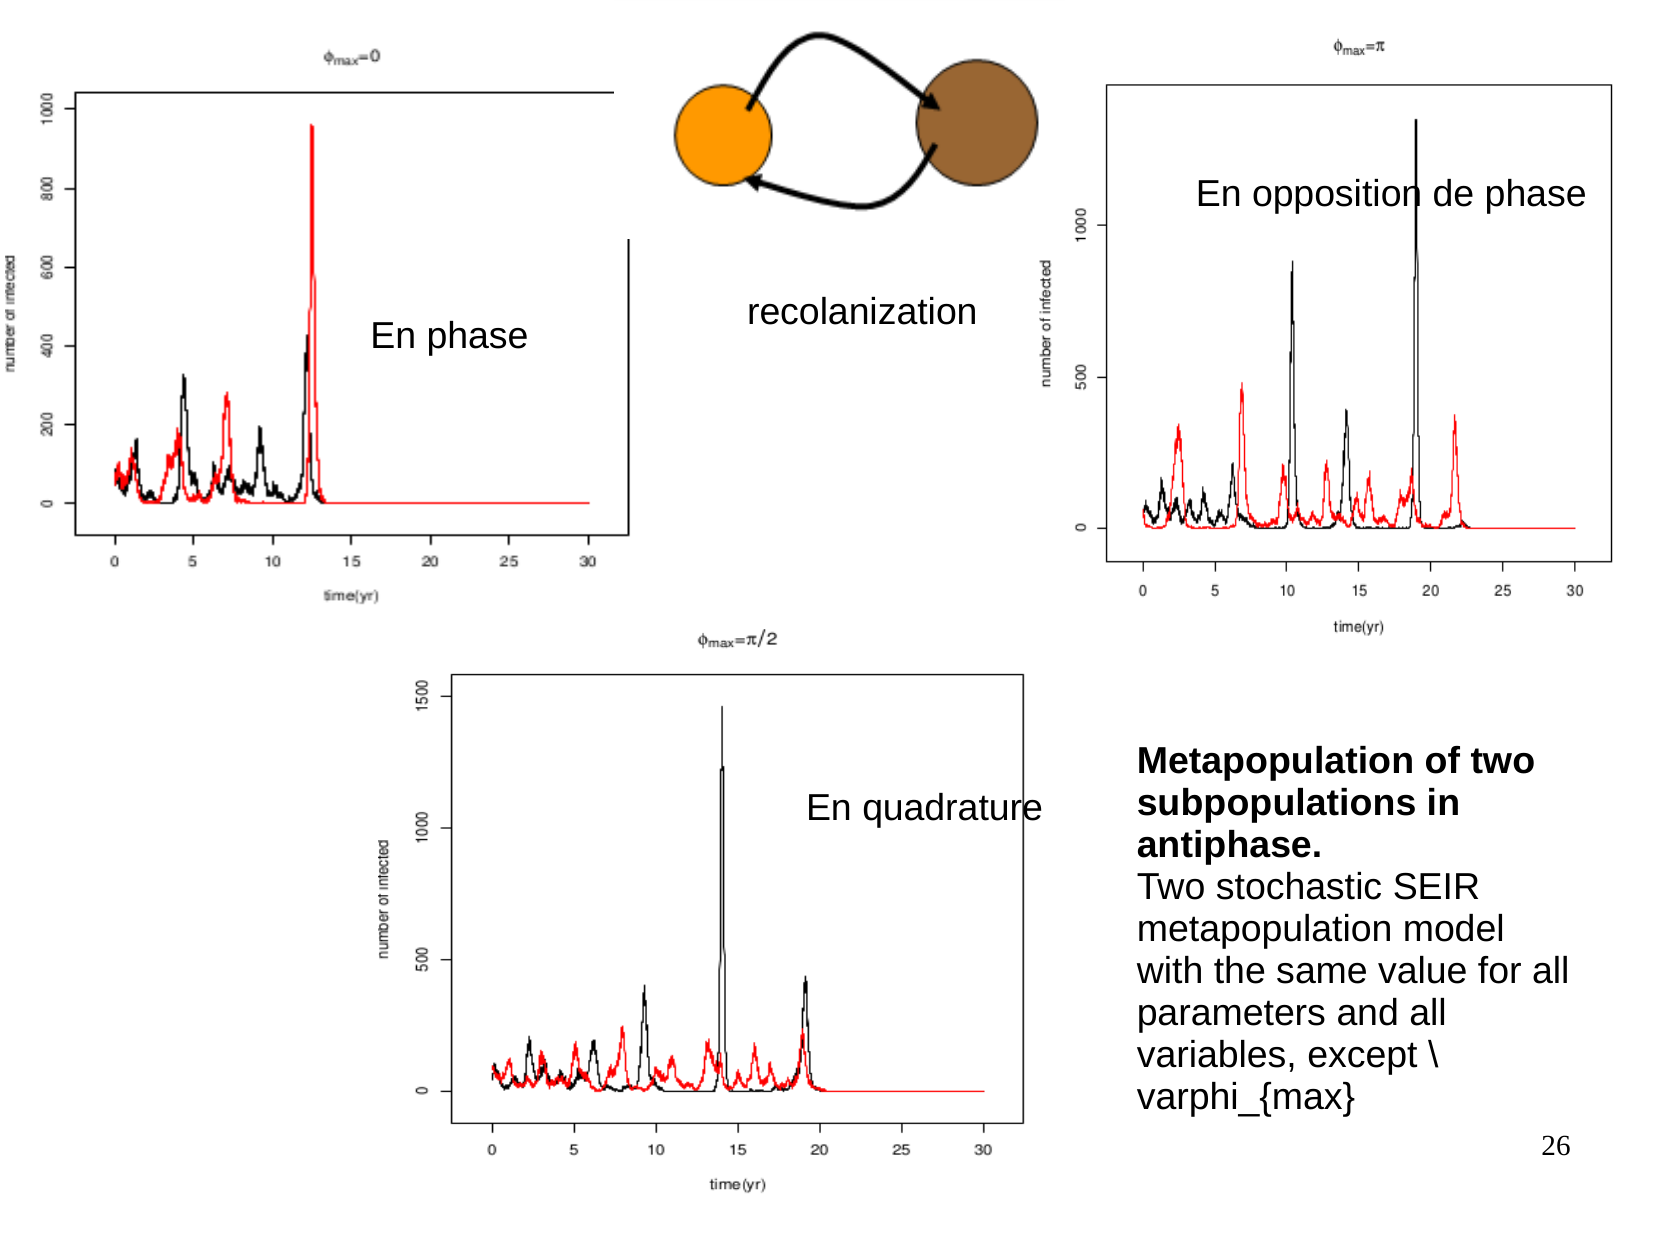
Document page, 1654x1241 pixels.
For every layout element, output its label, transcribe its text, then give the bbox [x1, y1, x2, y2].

text_box En opposition de phase [1181, 165, 1602, 223]
text_box recolanization [732, 283, 993, 341]
text_box En quadrature [791, 779, 1058, 837]
text_box Metapopulation of two subpopulations in antiphase. Two stochastic SEIR metapopulation model with the same value for all parameters and all variables, except \varphi_{max} [1122, 732, 1607, 1167]
picture [5, 0, 1630, 1197]
text_box En phase [355, 307, 544, 364]
